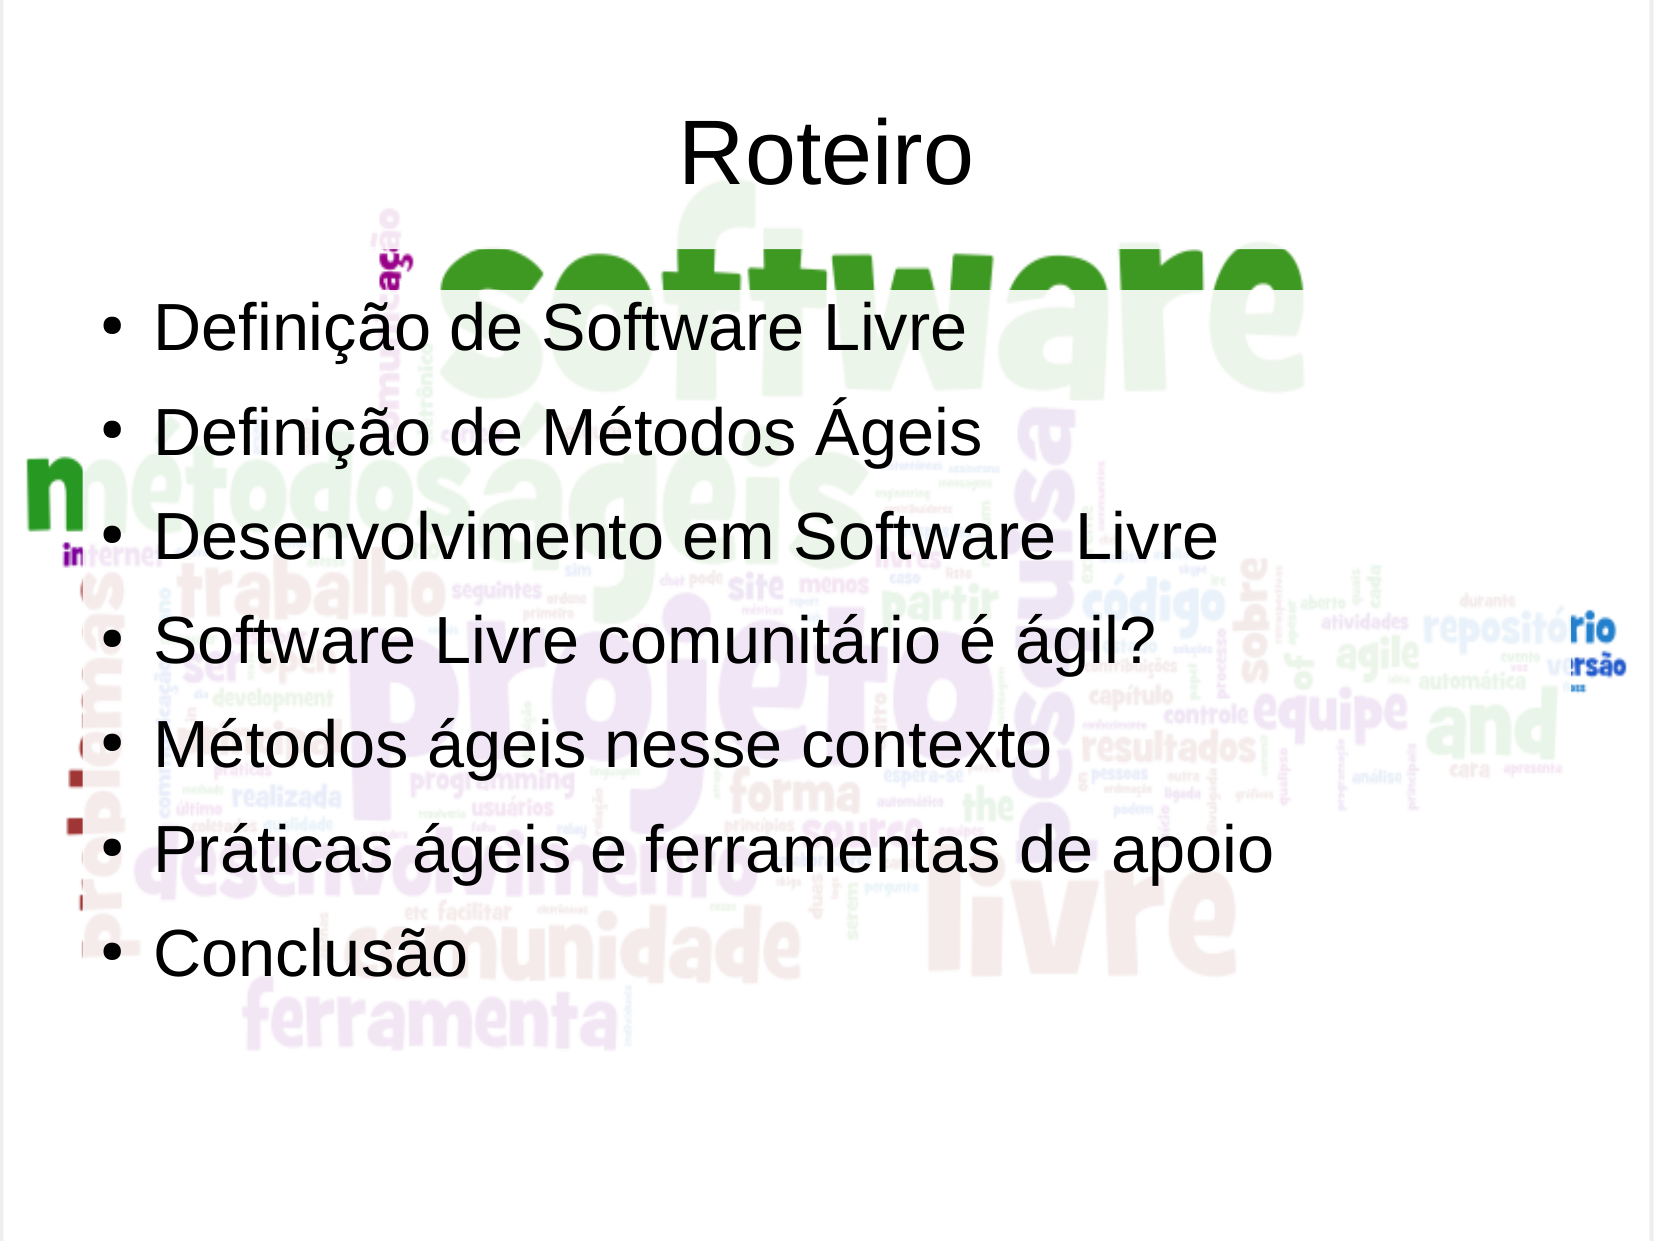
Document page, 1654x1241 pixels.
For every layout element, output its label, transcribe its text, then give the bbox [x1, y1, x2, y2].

title Roteiro [82, 56, 1571, 250]
picture [0, 0, 1654, 1241]
list Definição de Software Livre Definição de Métodos Ágeis Desenvolvimento em Software Livre Software Livre comunitário é ágil? Métodos ágeis nesse contexto Práticas ágeis e ferramentas de apoio Conclusão [82, 290, 1571, 1094]
